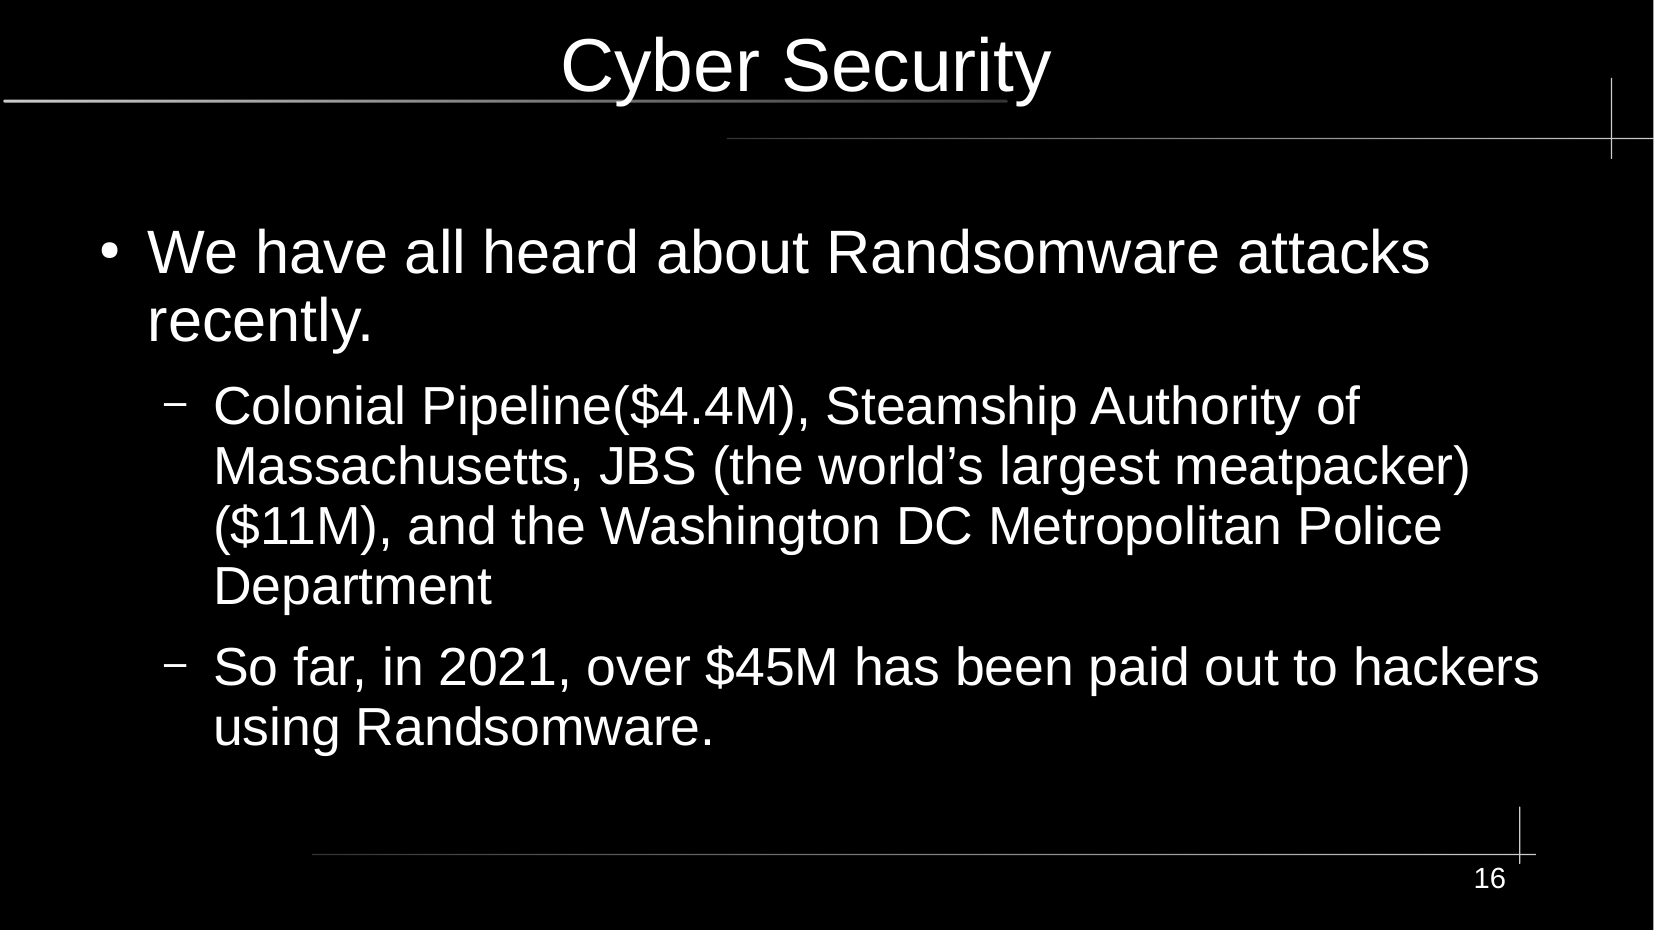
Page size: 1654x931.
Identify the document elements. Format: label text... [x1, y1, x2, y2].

title Cyber Security [23, 9, 1589, 121]
list We have all heard about Randsomware attacks recently. Colonial Pipeline($4.4M), Steamship Authority of Massachusetts, JBS (the world’s largest meatpacker)($11M), and the Washington DC Metropolitan Police Department So far, in 2021, over $45M has been paid out to hackers using Randsomware. [82, 217, 1571, 758]
